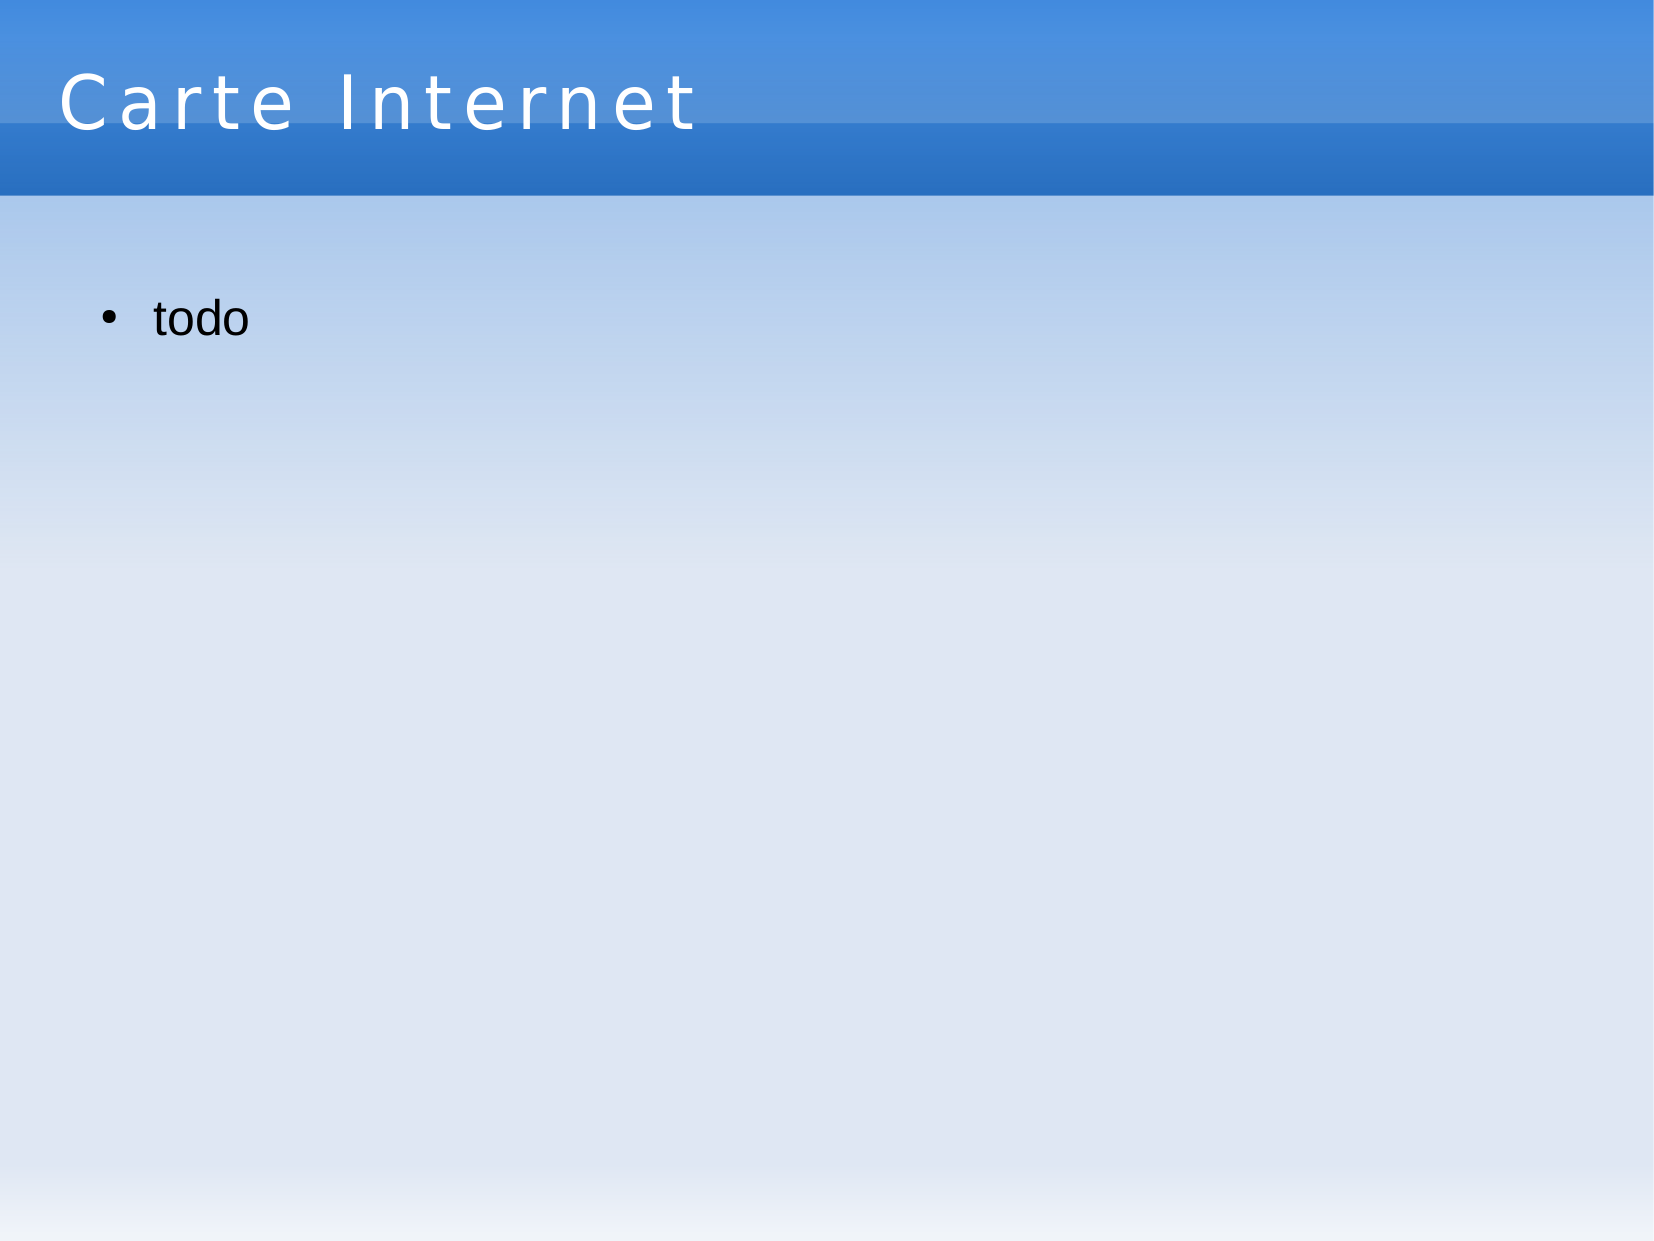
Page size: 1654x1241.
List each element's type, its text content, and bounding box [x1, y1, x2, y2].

title Carte Internet [59, 29, 1270, 178]
picture [0, 0, 1654, 1241]
list todo [82, 290, 1571, 1109]
